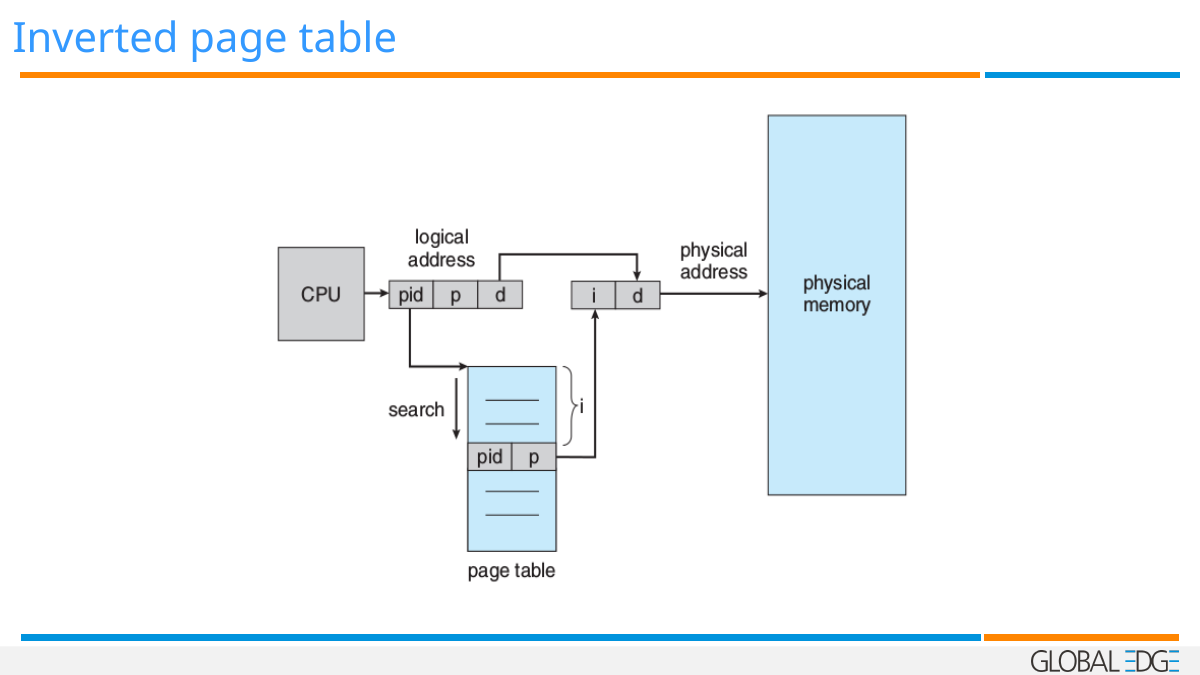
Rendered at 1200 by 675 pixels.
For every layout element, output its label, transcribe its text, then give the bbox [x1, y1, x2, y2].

picture [224, 94, 945, 603]
picture [1031, 650, 1179, 672]
title Inverted page table [12, 9, 1088, 63]
